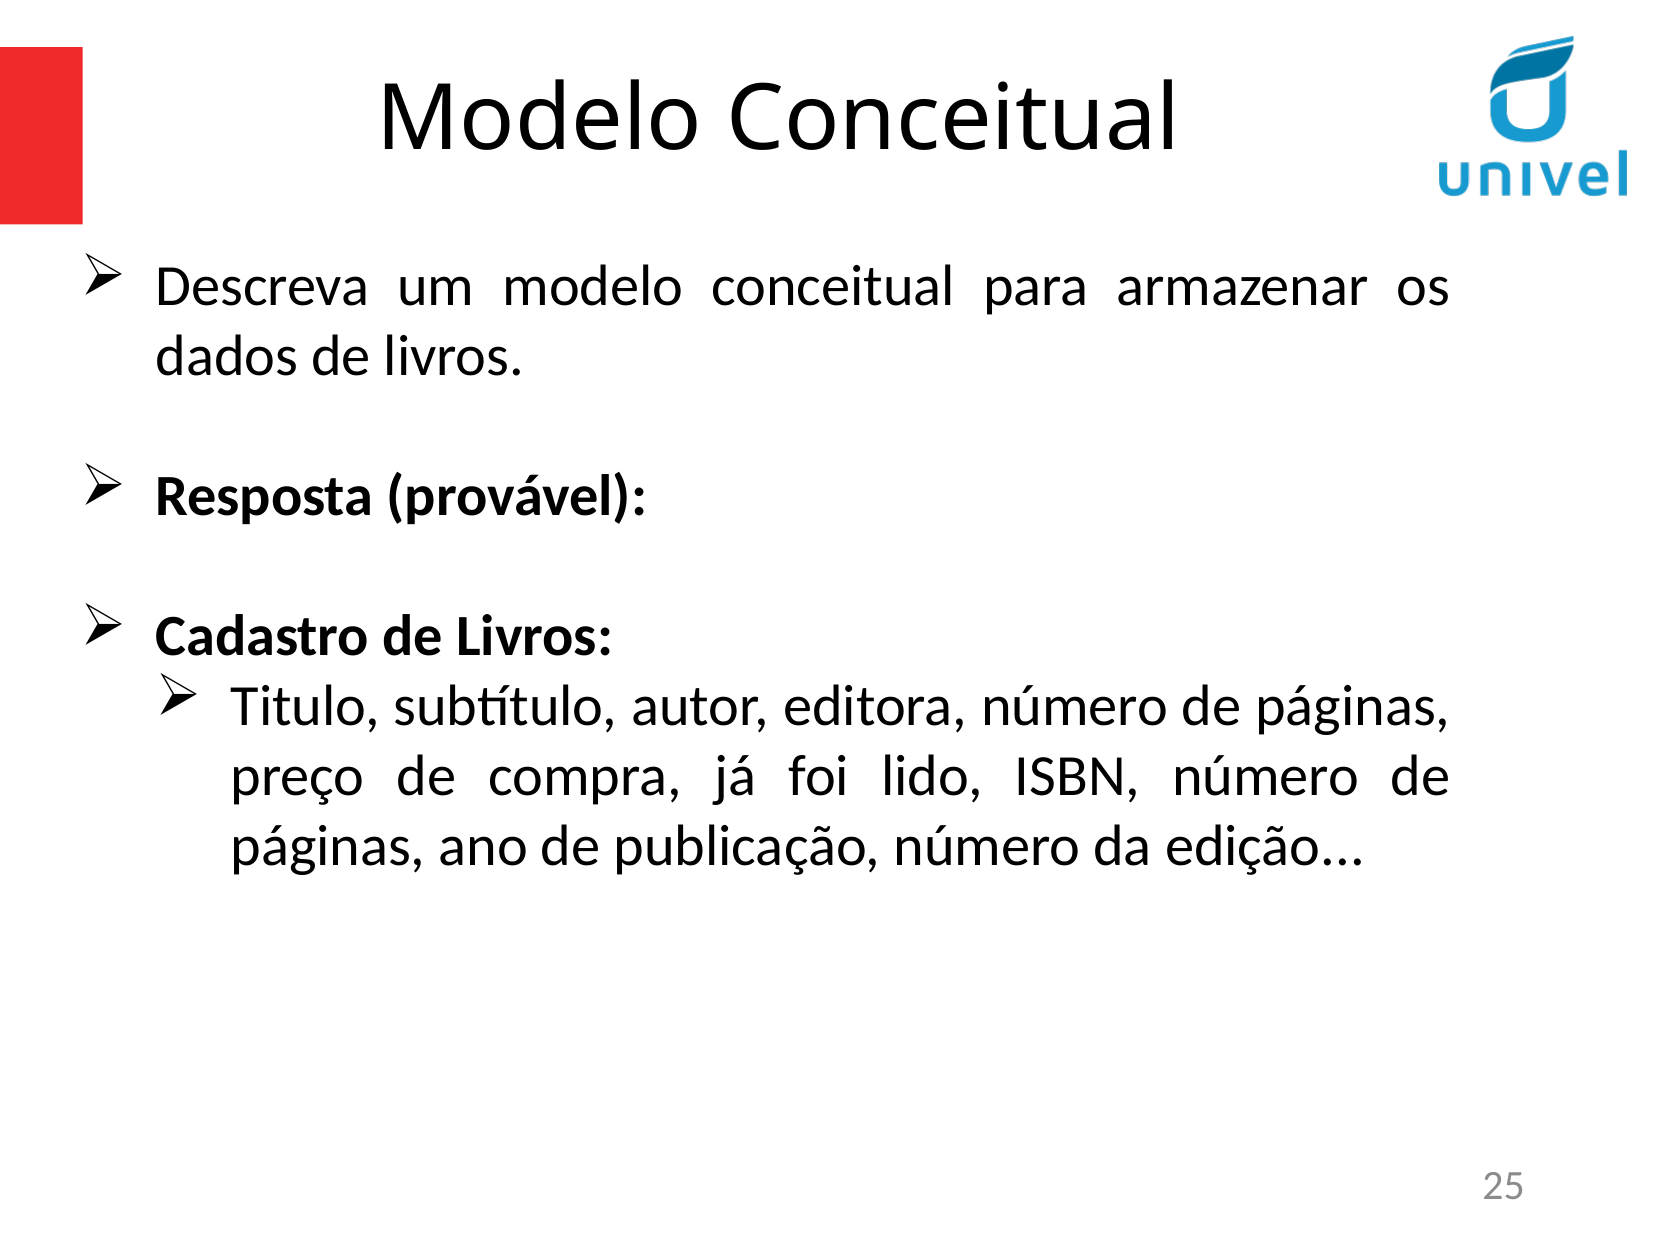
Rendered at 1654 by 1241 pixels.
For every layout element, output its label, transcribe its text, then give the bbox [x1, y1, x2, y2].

title Modelo Conceitual [65, 0, 1492, 240]
picture [1492, 15, 1634, 217]
slide_number <número> [1167, 1149, 1540, 1216]
text_box Descreva um modelo conceitual para armazenar os dados de livros. Resposta (provável): Cadastro de Livros: Titulo, subtítulo, autor, editora, número de páginas, preço de compra, já foi lido, ISBN, número de páginas, ano de publicação, número da edição... [65, 239, 1466, 885]
